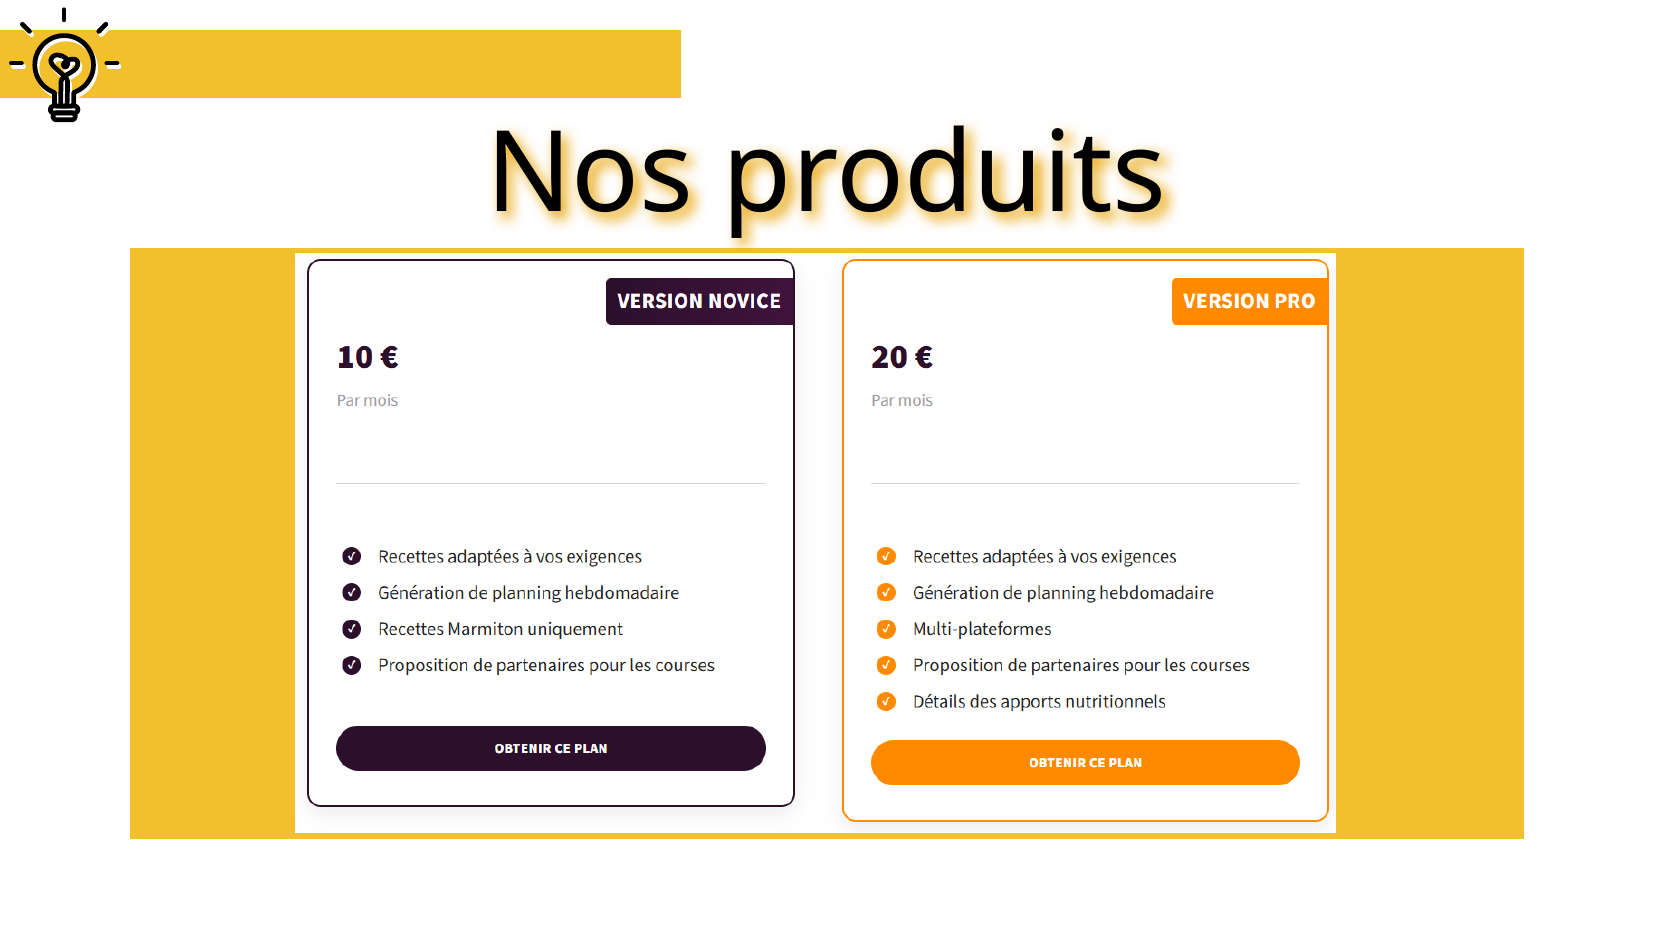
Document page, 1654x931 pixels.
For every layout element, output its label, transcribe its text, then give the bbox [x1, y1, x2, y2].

picture [295, 253, 1336, 833]
title Nos produits [82, 88, 1571, 249]
